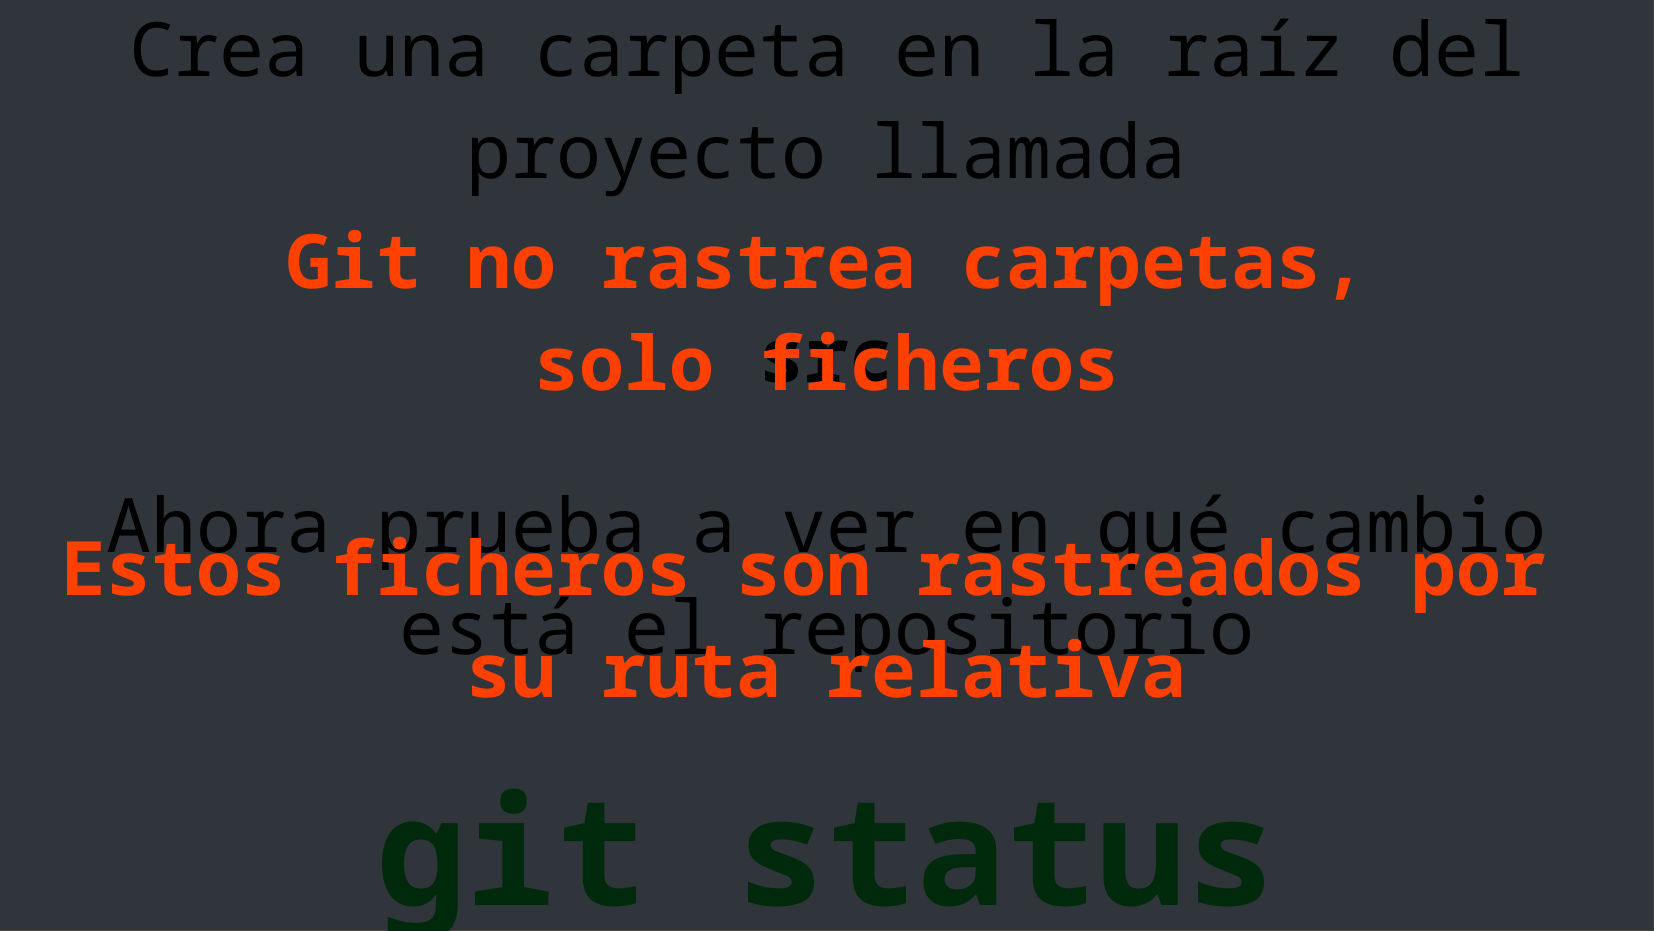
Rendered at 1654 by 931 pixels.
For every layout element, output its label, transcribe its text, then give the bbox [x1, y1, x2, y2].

text_box Git no rastrea carpetas, solo ficheros Estos ficheros son rastreados por su ruta relativa [0, 0, 1654, 931]
